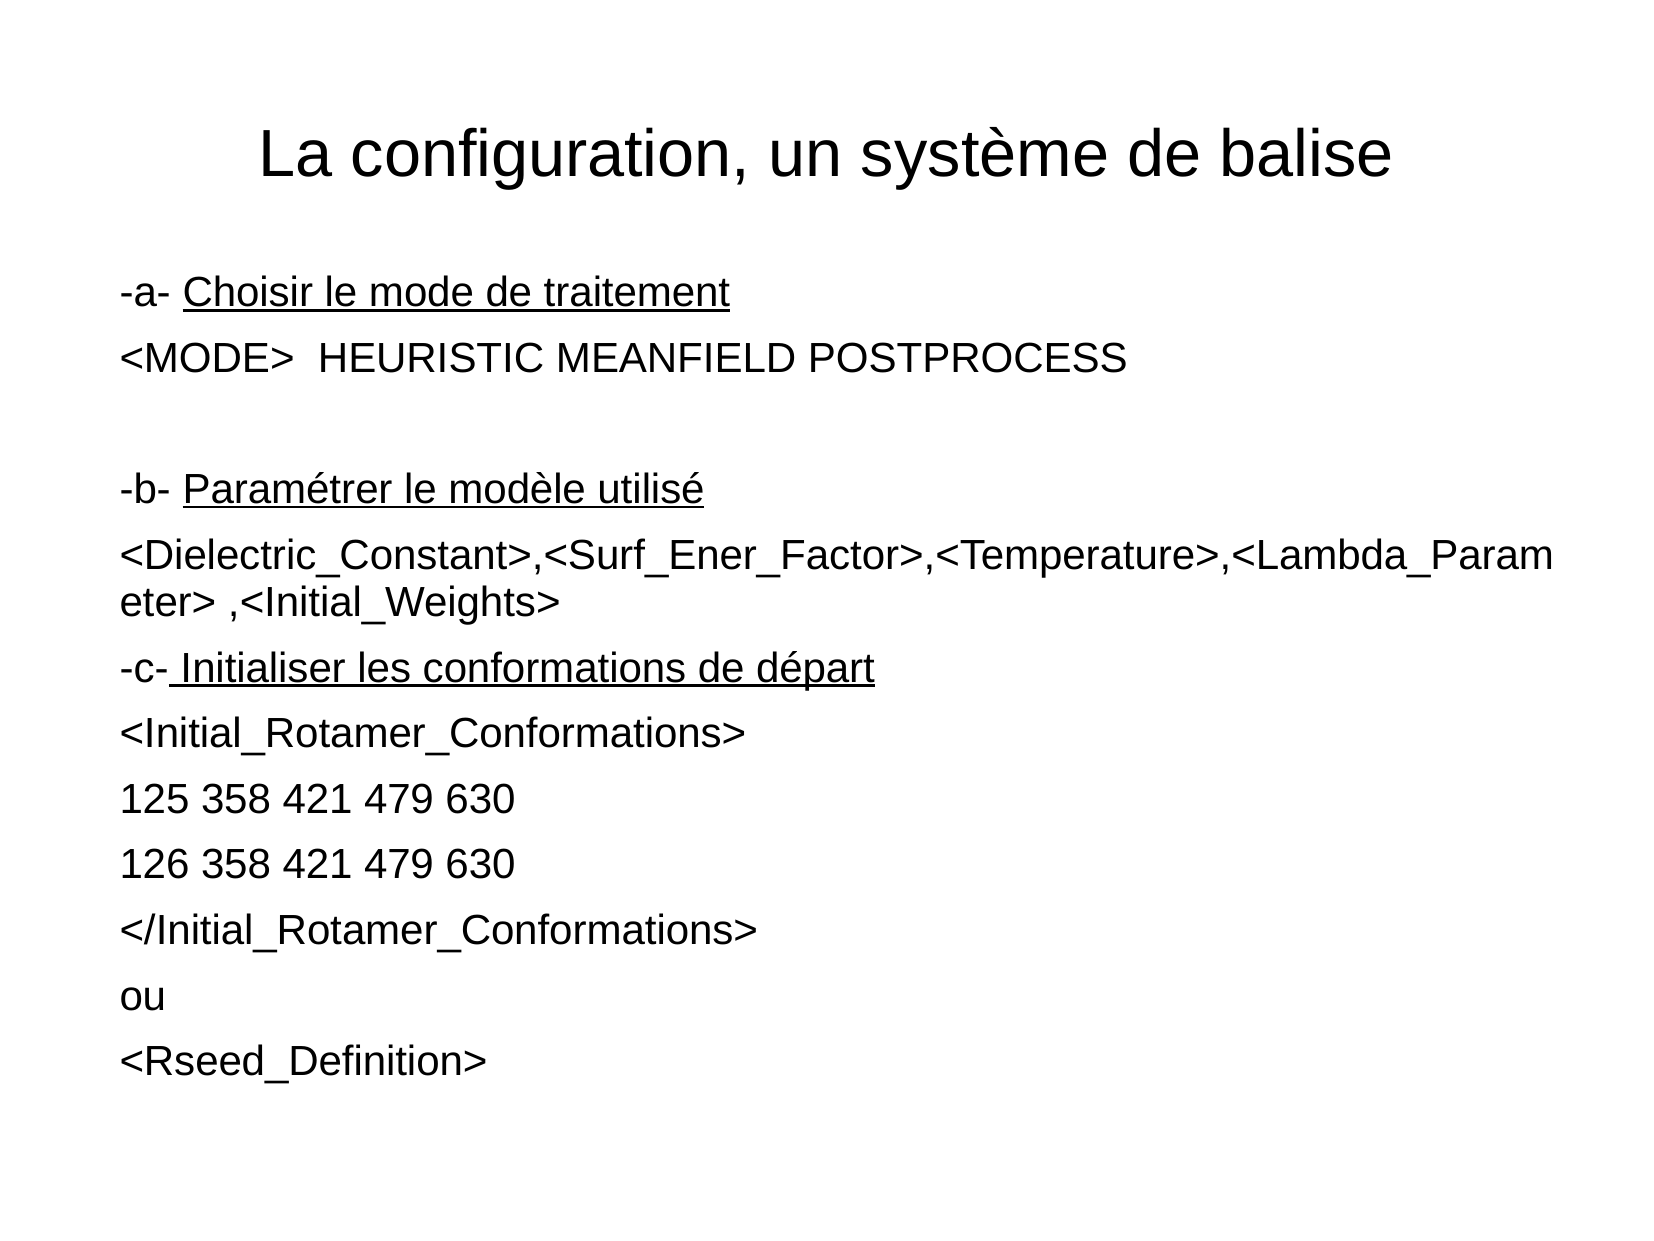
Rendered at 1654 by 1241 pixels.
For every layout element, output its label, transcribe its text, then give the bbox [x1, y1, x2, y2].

title La configuration, un système de balise [82, 56, 1571, 250]
list -a- Choisir le mode de traitement <MODE> HEURISTIC MEANFIELD POSTPROCESS -b- Paramétrer le modèle utilisé <Dielectric_Constant>,<Surf_Ener_Factor>,<Temperature>,<Lambda_Parameter> ,<Initial_Weights> -c- Initialiser les conformations de départ <Initial_Rotamer_Conformations> 125 358 421 479 630 126 358 421 479 630 </Initial_Rotamer_Conformations> ou <Rseed_Definition> [75, 268, 1564, 1088]
